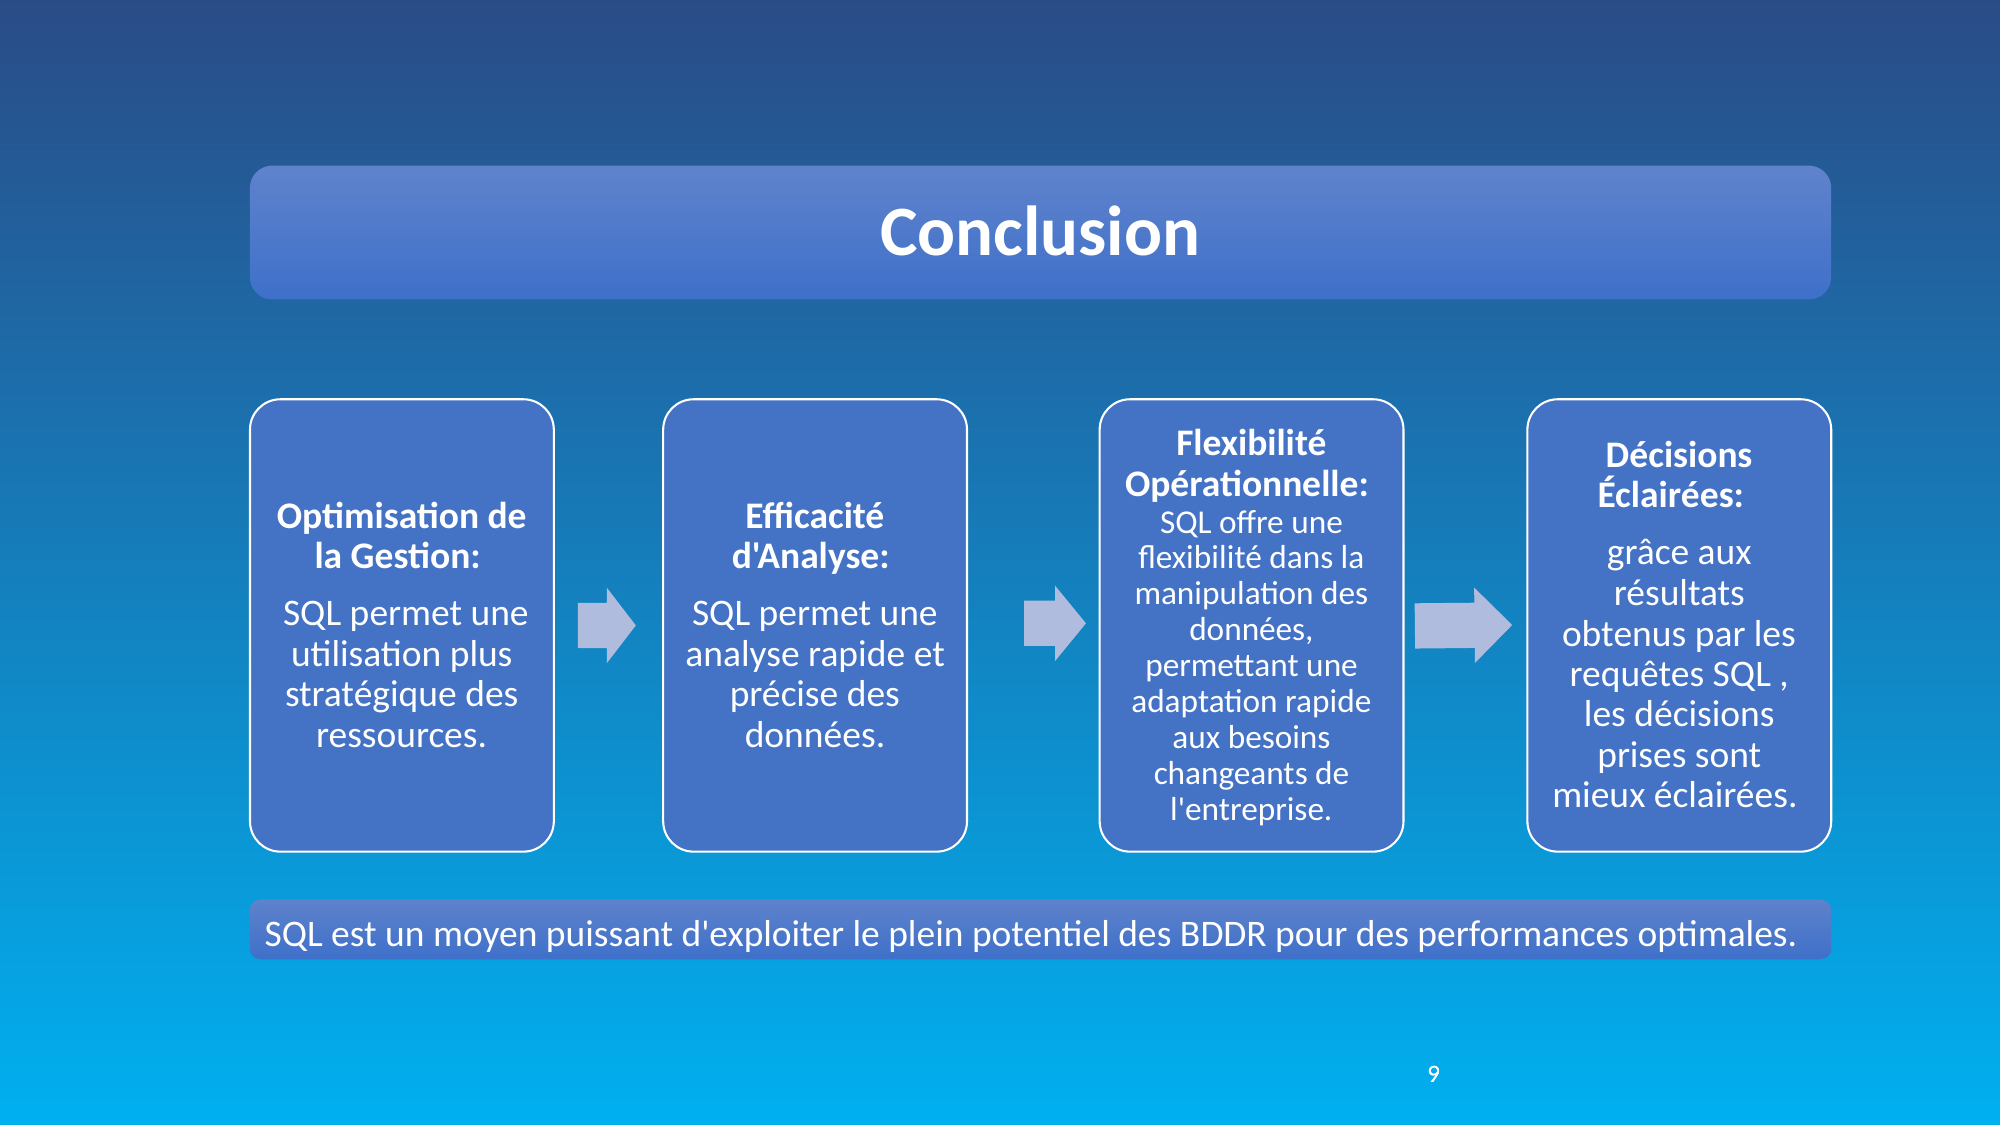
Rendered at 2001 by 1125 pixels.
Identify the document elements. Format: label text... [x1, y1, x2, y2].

text_box [1024, 585, 1086, 662]
text_box Optimisation de la Gestion: SQL permet une utilisation plus stratégique des ressources. [249, 399, 554, 852]
text_box Flexibilité Opérationnelle: SQL offre une flexibilité dans la manipulation des données, permettant une adaptation rapide aux besoins changeants de l'entreprise. [1099, 399, 1404, 852]
text_box [577, 587, 636, 664]
text_box Décisions Éclairées: grâce aux résultats obtenus par les requêtes SQL , les décisions prises sont mieux éclairées. [1527, 399, 1832, 852]
text_box SQL est un moyen puissant d'exploiter le plein potentiel des BDDR pour des performances optimales. [249, 899, 1832, 960]
text_box [1414, 587, 1513, 664]
text_box Efficacité d'Analyse: SQL permet une analyse rapide et précise des données. [663, 399, 968, 852]
text_box [1412, 1042, 1863, 1103]
text_box Conclusion [249, 165, 1832, 300]
